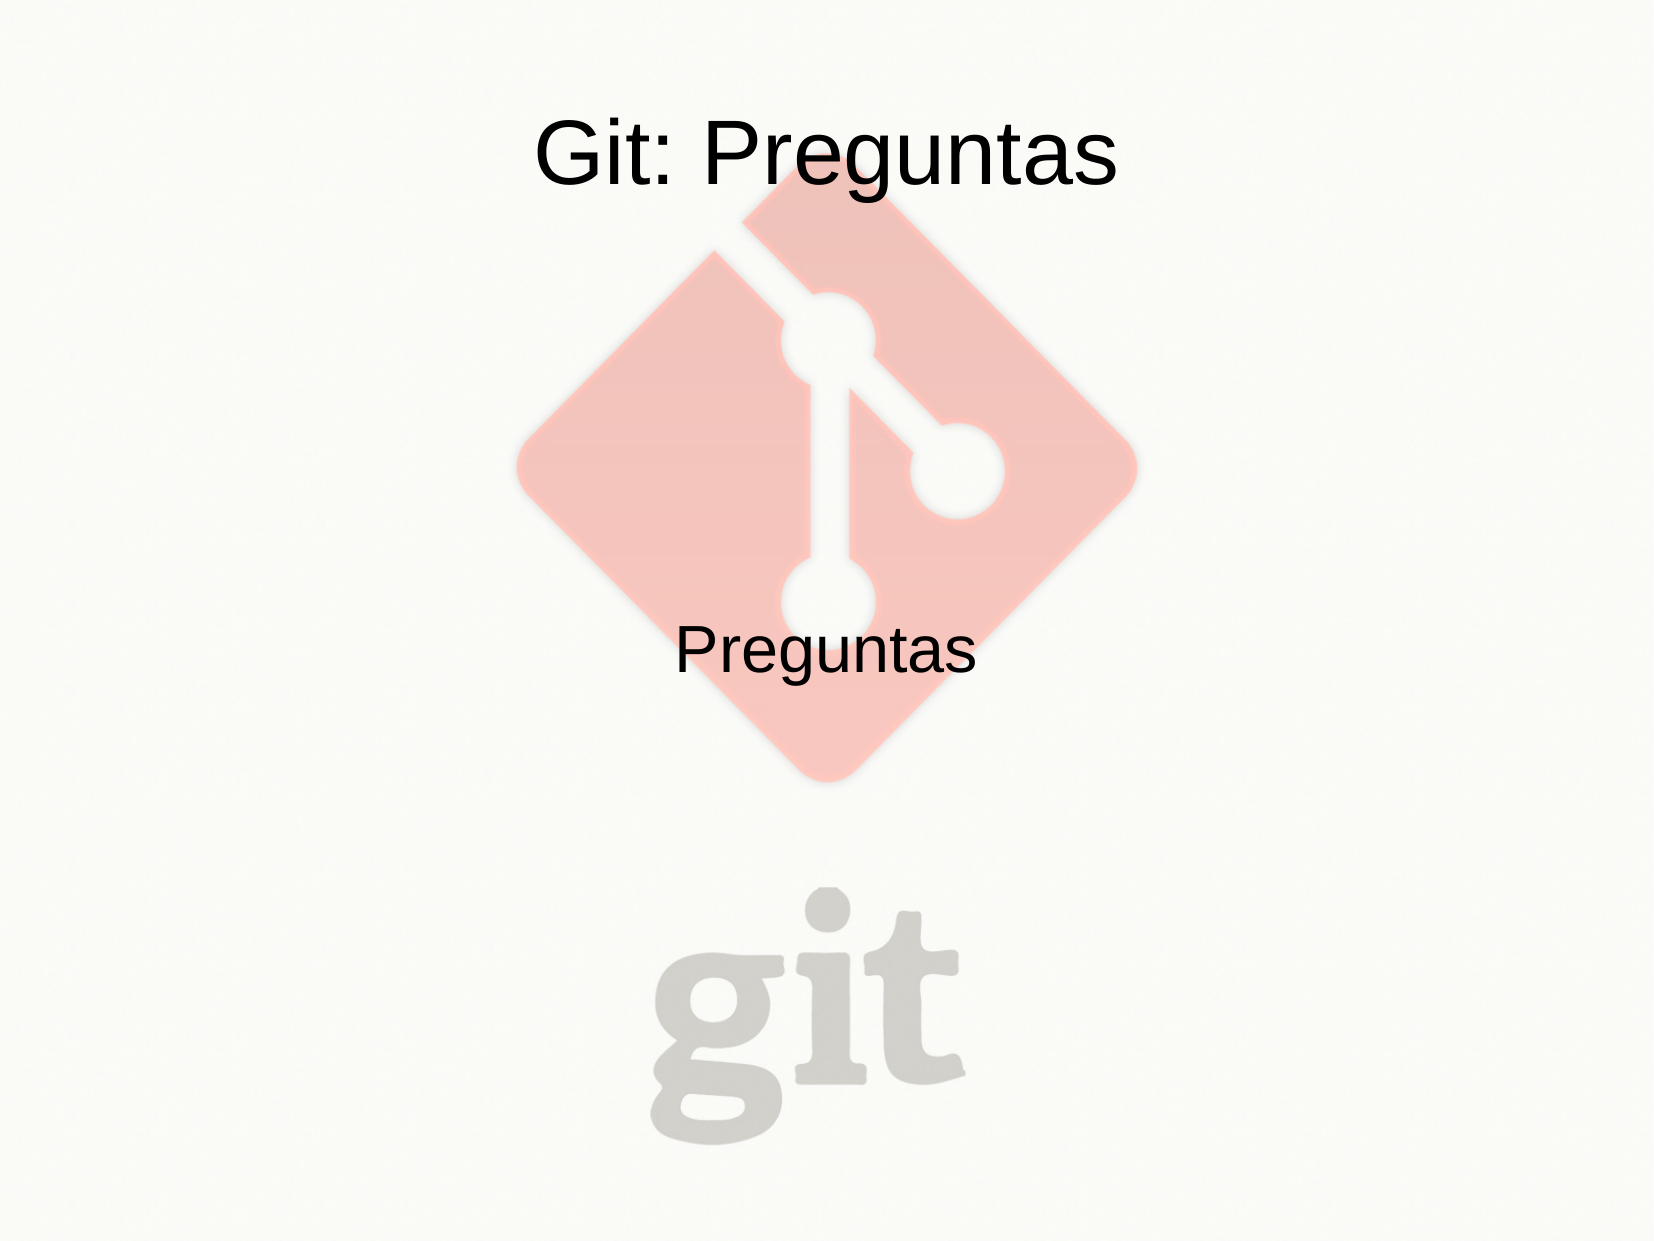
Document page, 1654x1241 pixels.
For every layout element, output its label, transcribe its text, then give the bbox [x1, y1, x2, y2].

picture [0, 0, 1654, 1241]
title Git: Preguntas [82, 49, 1571, 257]
subtitle Preguntas [82, 290, 1571, 1010]
